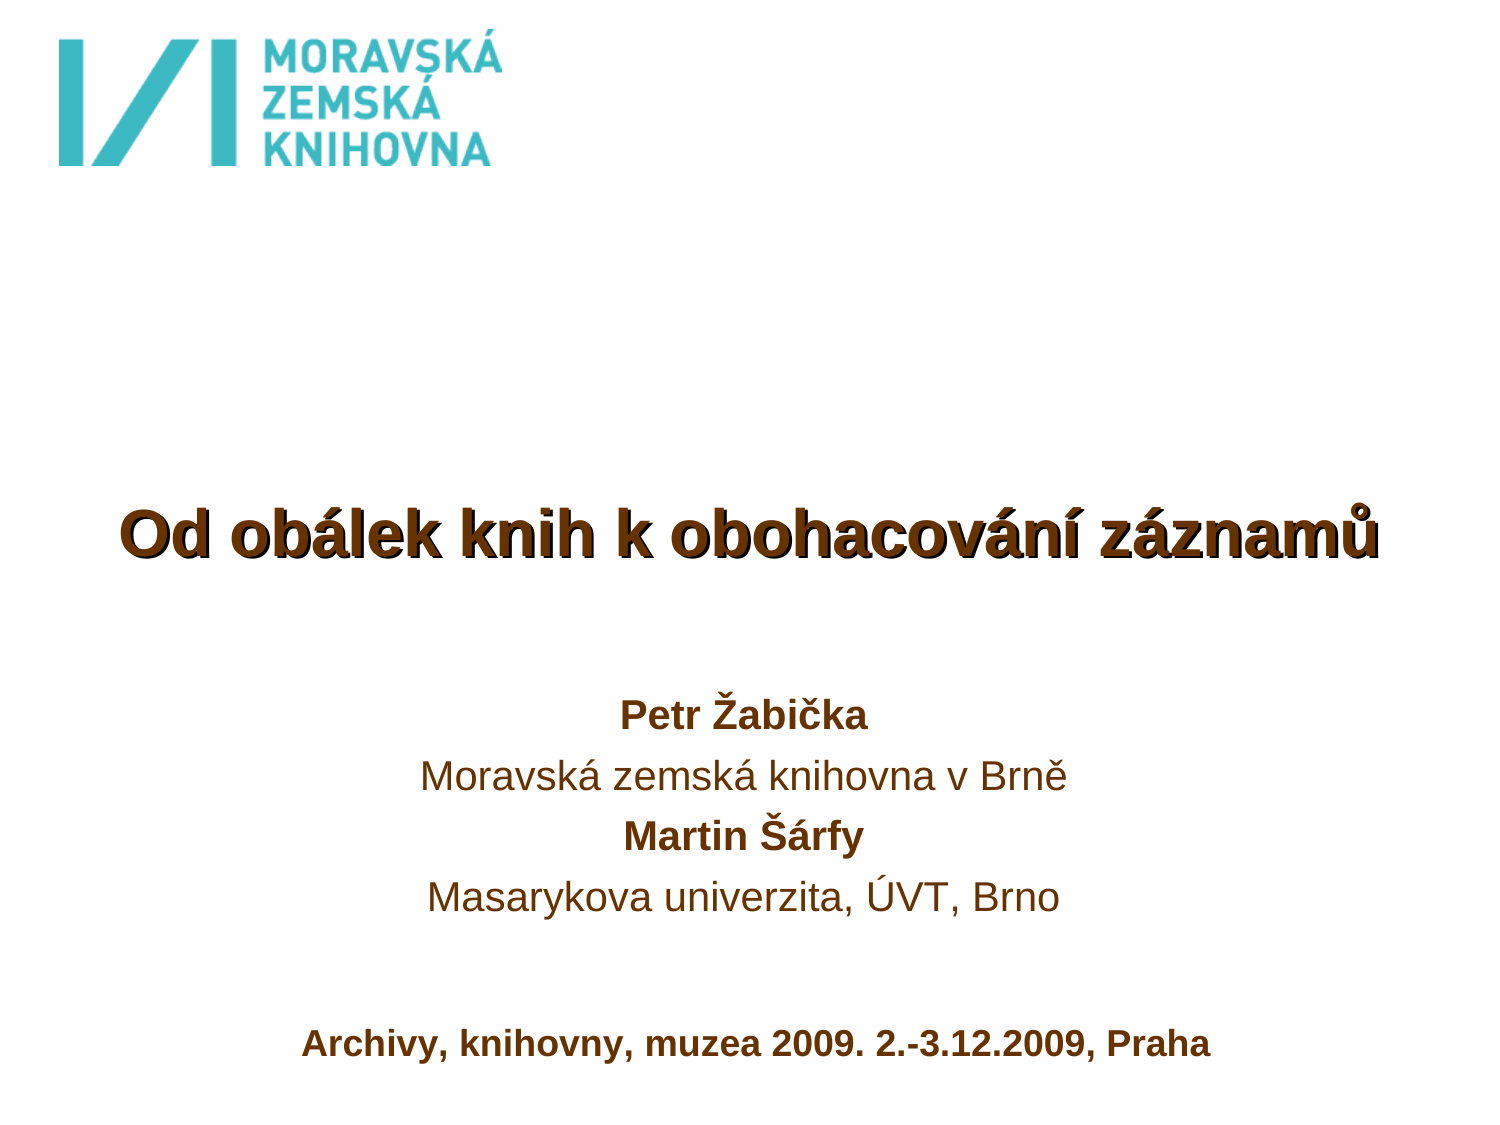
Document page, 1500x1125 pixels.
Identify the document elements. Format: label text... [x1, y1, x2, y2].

text_box Od obálek knih k obohacování záznamů [29, 408, 1471, 651]
text_box Petr Žabička Moravská zemská knihovna v Brně Martin Šárfy Masarykova univerzita, ÚVT, Brno [100, 680, 1388, 925]
picture [59, 29, 502, 166]
text_box Archivy, knihovny, muzea 2009. 2.-3.12.2009, Praha [286, 1011, 1226, 1072]
